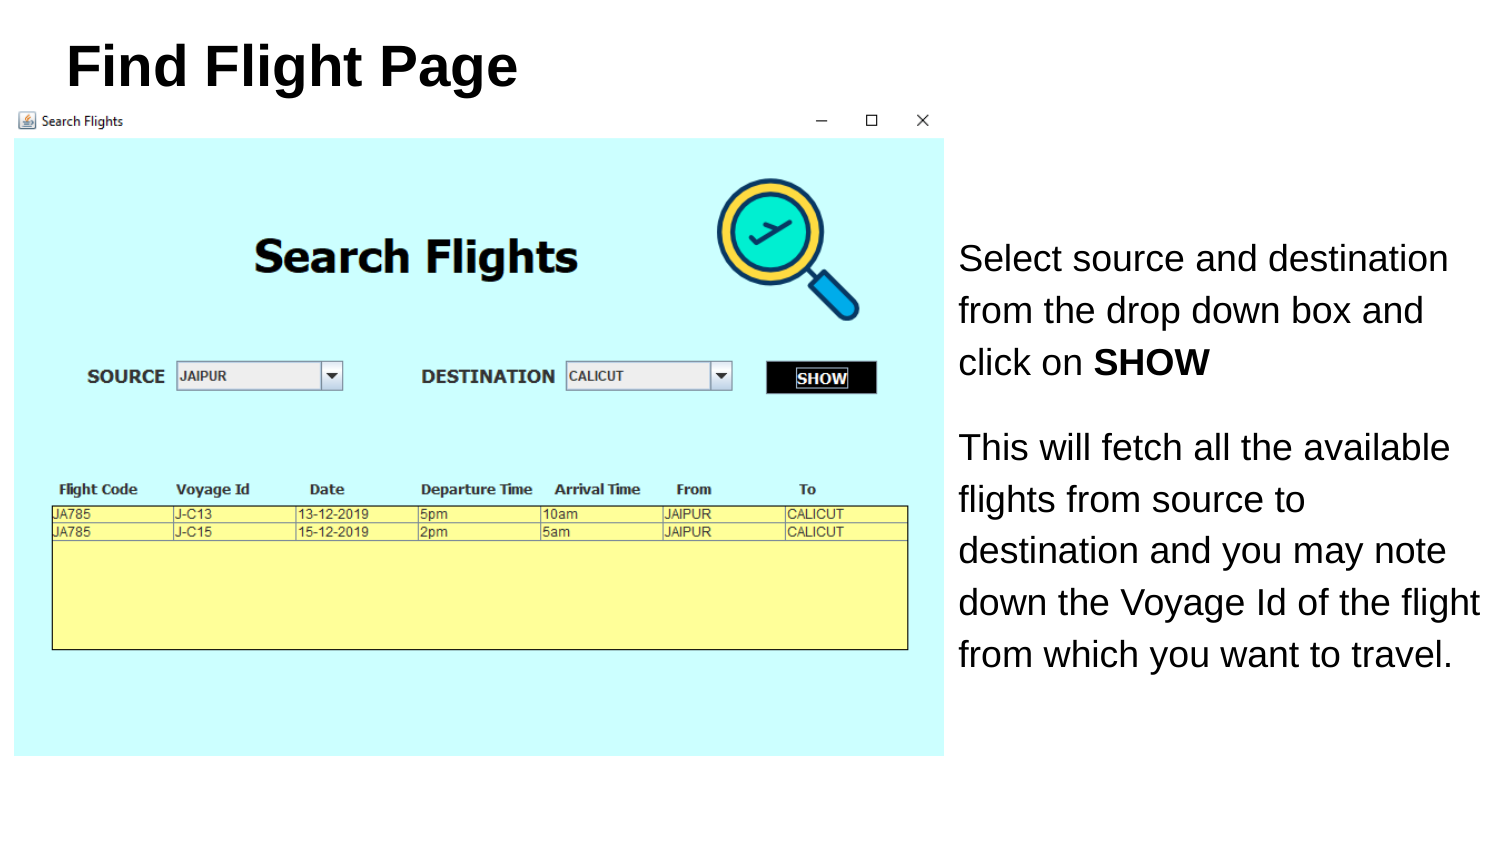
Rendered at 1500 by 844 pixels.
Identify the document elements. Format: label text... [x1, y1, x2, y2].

picture [14, 107, 944, 756]
title Find Flight Page [51, 13, 1449, 108]
list Select source and destination from the drop down box and click on SHOW This will fetch all the available flights from source to destination and you may note down the Voyage Id of the flight from which you want to travel. [944, 134, 1500, 749]
